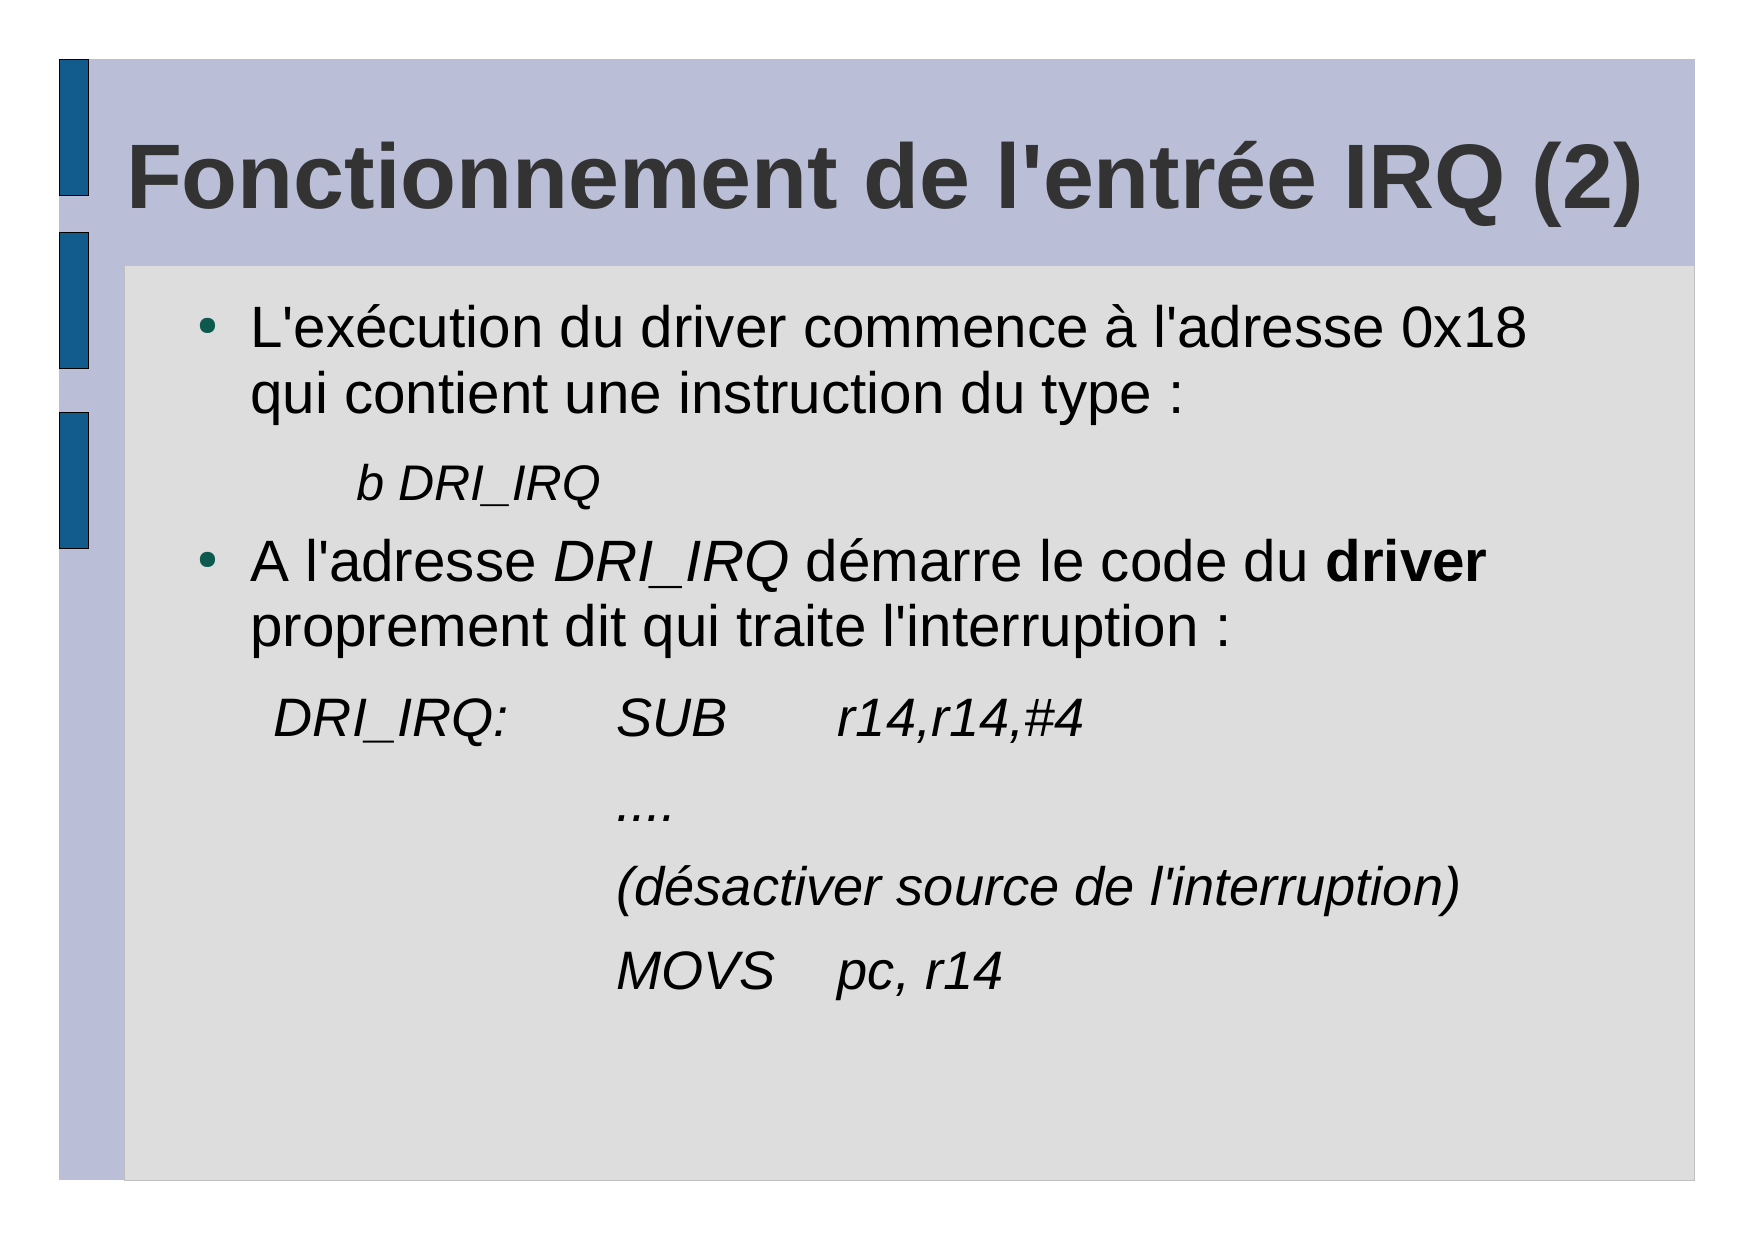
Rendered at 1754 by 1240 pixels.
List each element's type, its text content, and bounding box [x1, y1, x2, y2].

list L'exécution du driver commence à l'adresse 0x18 qui contient une instruction du type : b DRI_IRQ A l'adresse DRI_IRQ démarre le code du driver proprement dit qui traite l'interruption : DRI_IRQ: SUB r14,r14,#4 .... (désactiver source de l'interruption) MOVS pc, r14 [179, 295, 1577, 1093]
title Fonctionnement de l'entrée IRQ (2) [118, 88, 1654, 266]
